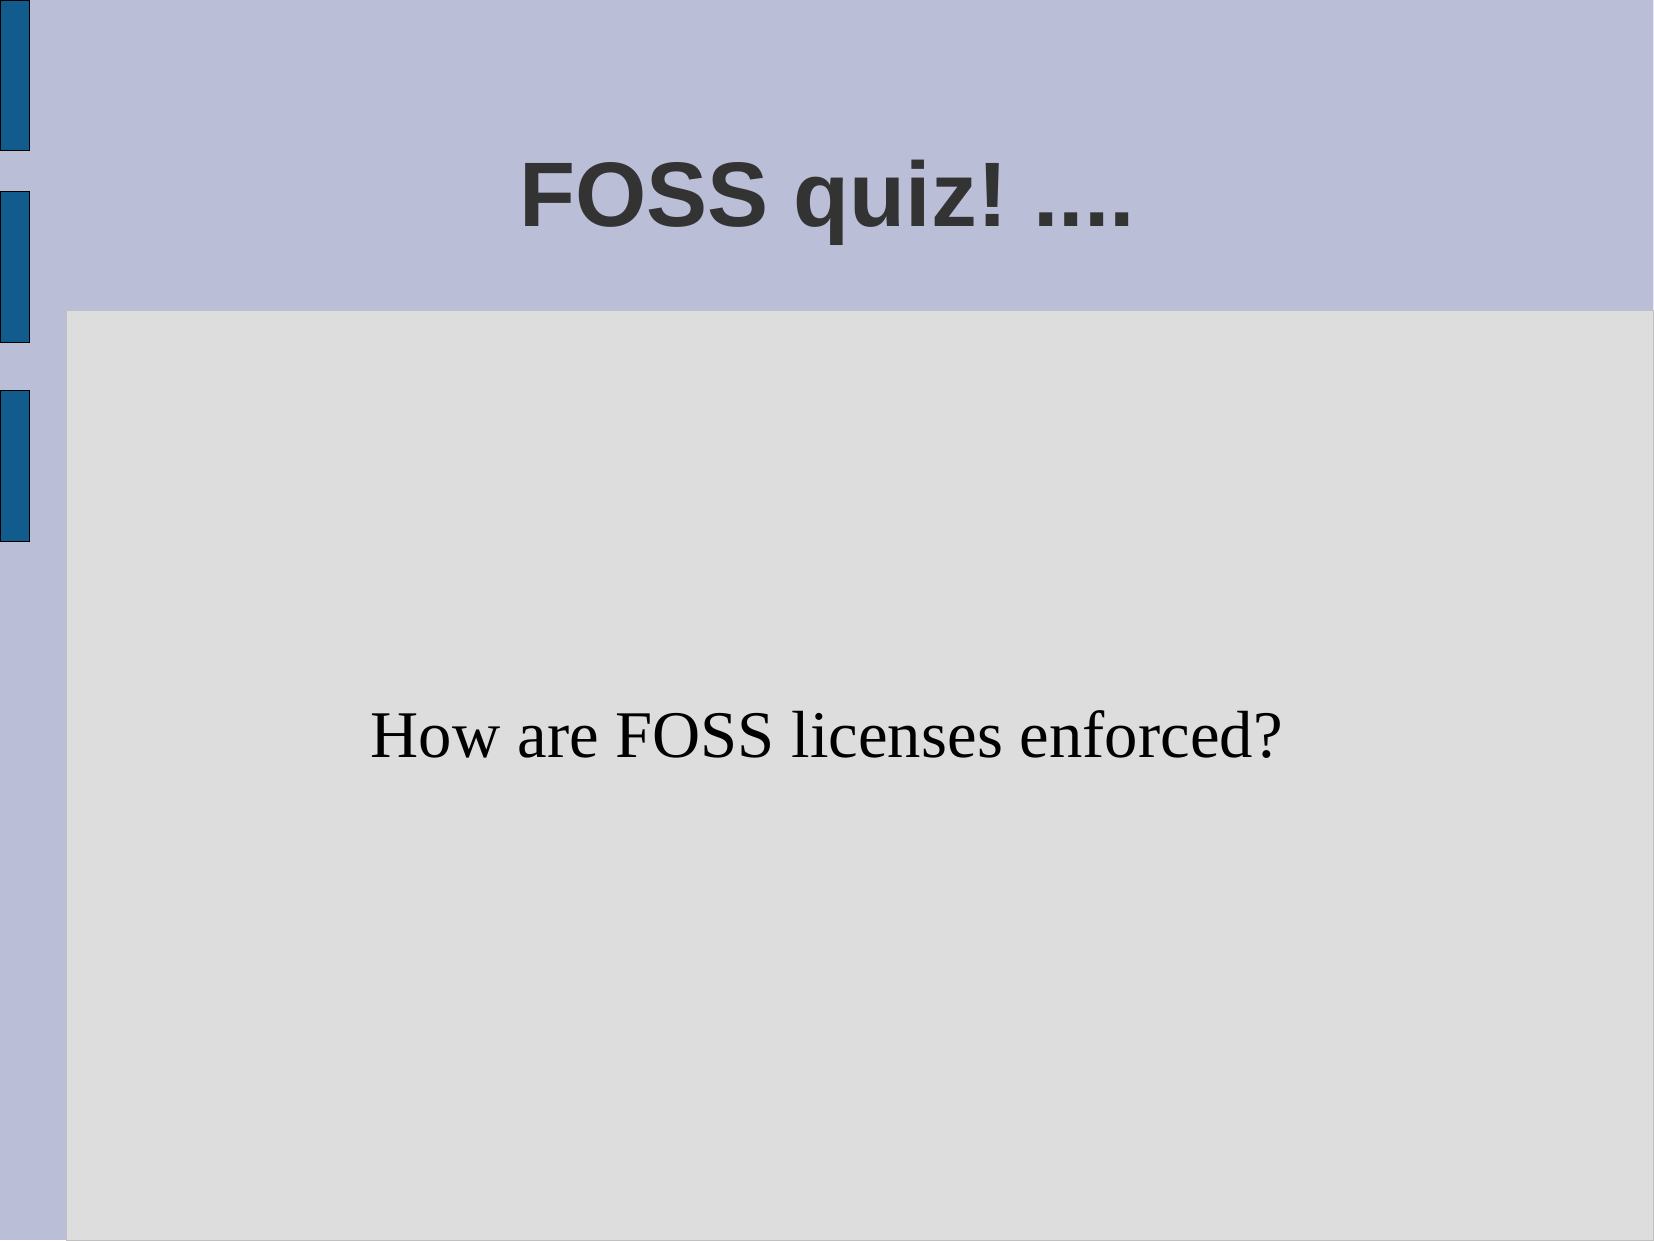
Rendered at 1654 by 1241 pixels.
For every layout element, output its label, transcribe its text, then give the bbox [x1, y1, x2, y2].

subtitle How are FOSS licenses enforced? [121, 352, 1534, 1119]
title FOSS quiz! .... [121, 98, 1534, 291]
